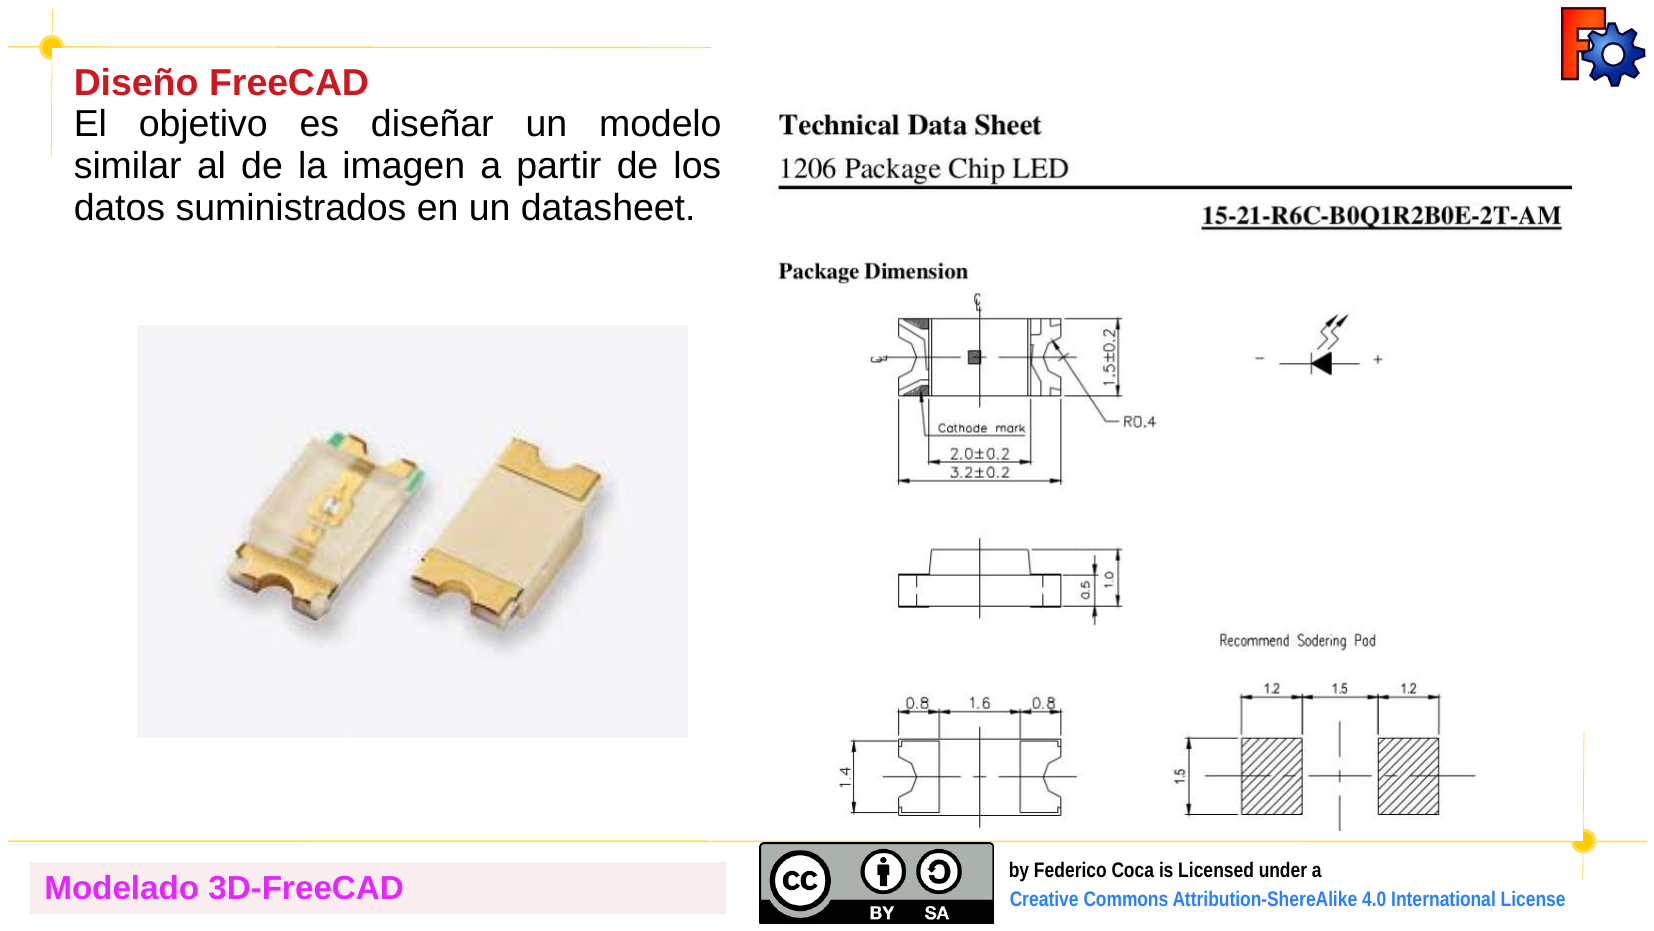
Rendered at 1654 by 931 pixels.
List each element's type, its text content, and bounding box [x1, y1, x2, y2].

picture [137, 325, 688, 738]
picture [771, 107, 1572, 831]
picture [1556, 0, 1651, 95]
text_box Diseño FreeCAD El objetivo es diseñar un modelo similar al de la imagen a partir de los datos suministrados en un datasheet. [59, 53, 737, 237]
text_box Modelado 3D-FreeCAD [29, 862, 727, 915]
